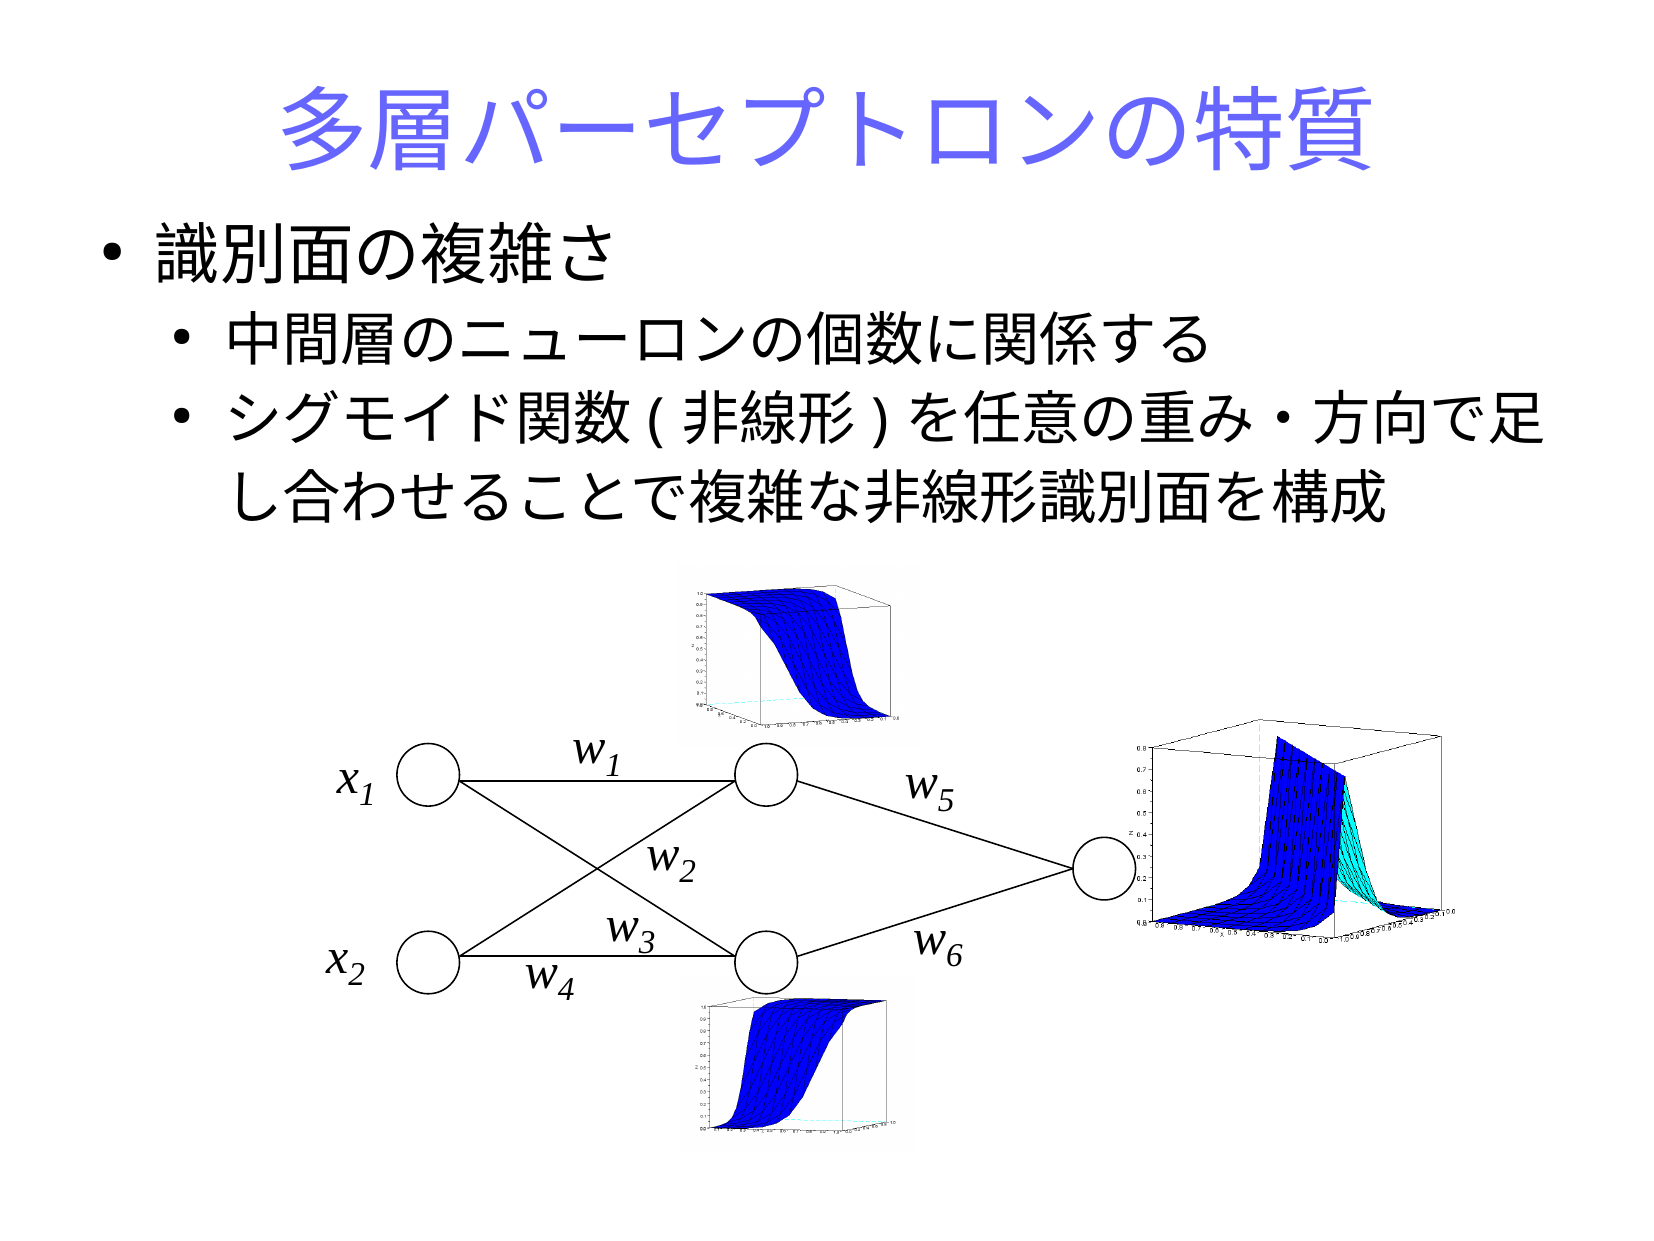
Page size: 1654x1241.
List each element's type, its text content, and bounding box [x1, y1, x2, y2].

picture [295, 561, 1488, 1152]
title 多層パーセプトロンの特質 [82, 49, 1571, 207]
list 識別面の複雑さ 中間層のニューロンの個数に関係する シグモイド関数(非線形)を任意の重み・方向で足し合わせることで複雑な非線形識別面を構成 [82, 207, 1571, 927]
